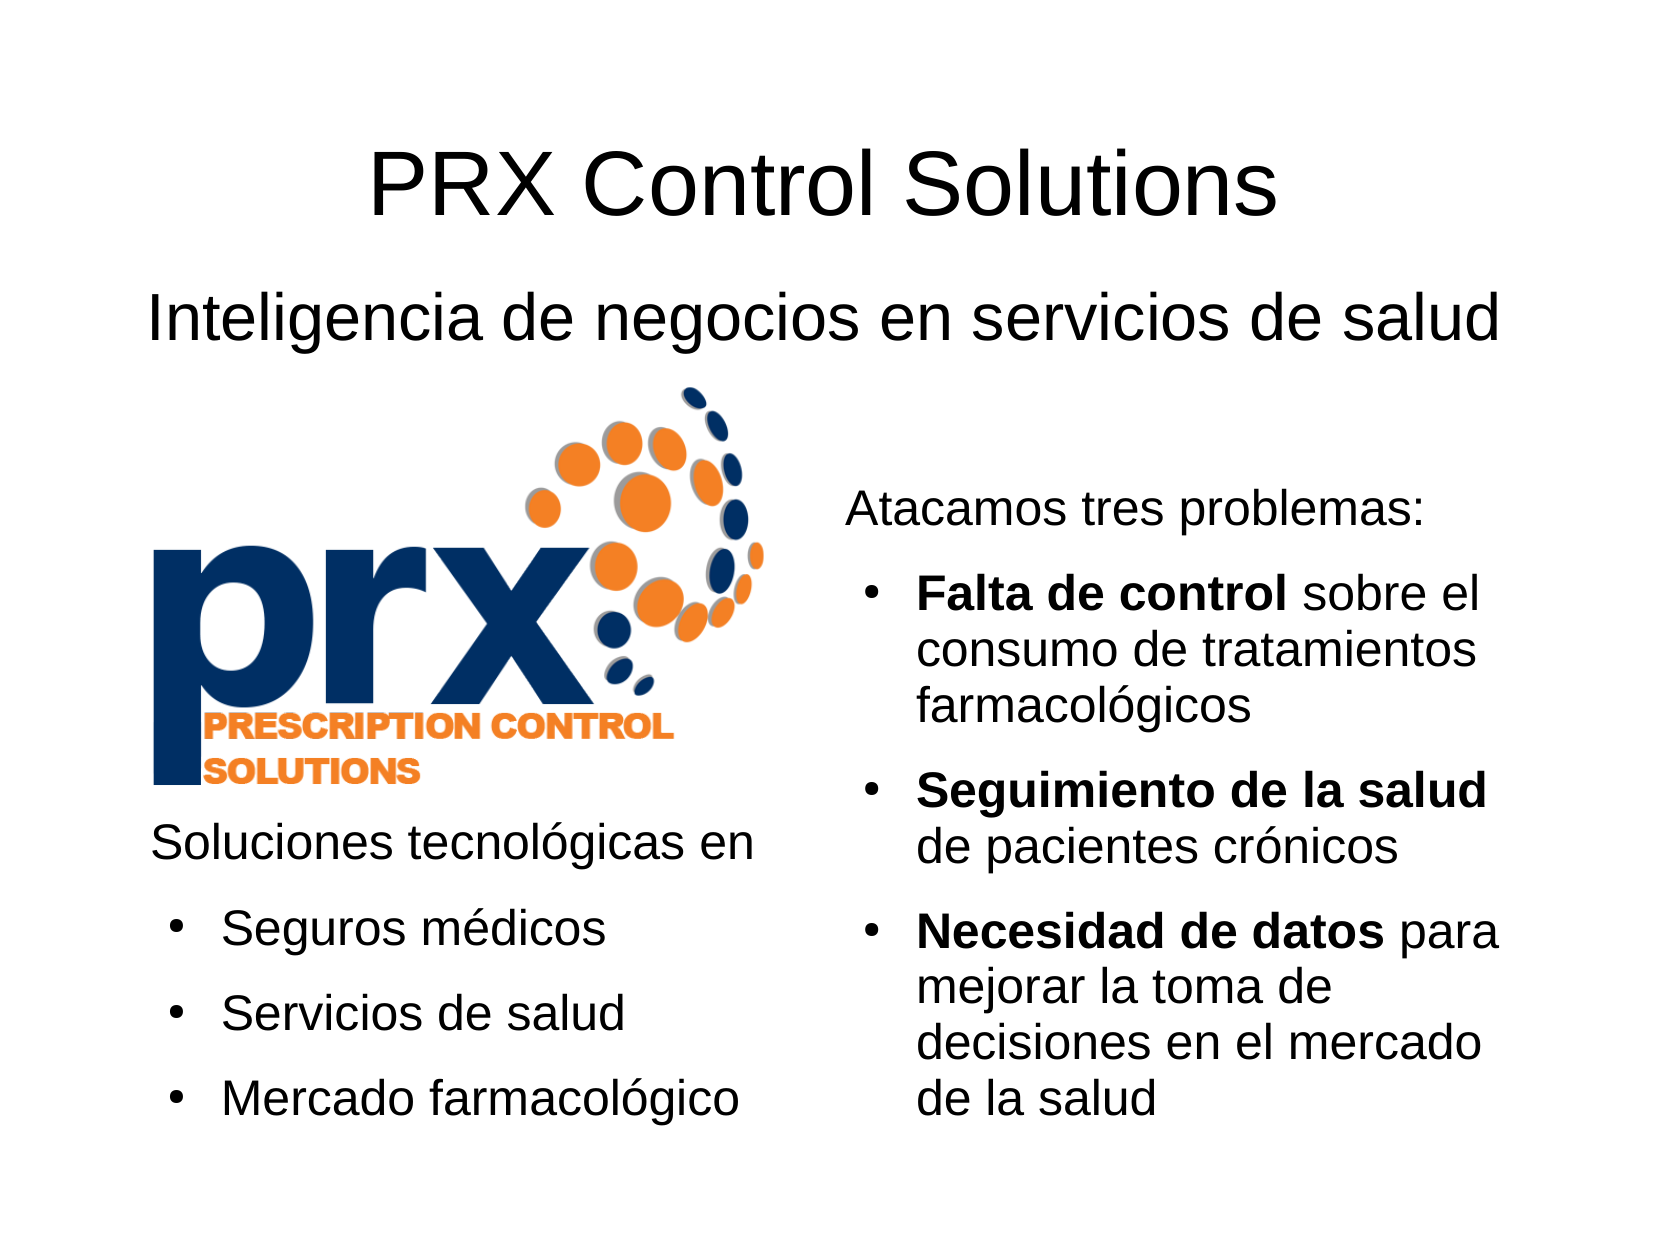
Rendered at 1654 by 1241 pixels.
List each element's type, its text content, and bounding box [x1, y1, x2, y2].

picture [138, 383, 768, 803]
list Atacamos tres problemas: Falta de control sobre el consumo de tratamientos farmacológicos Seguimiento de la salud de pacientes crónicos Necesidad de datos para mejorar la toma de decisiones en el mercado de la salud [845, 480, 1501, 1141]
list Soluciones tecnológicas en Seguros médicos Servicios de salud Mercado farmacológico [150, 814, 811, 1130]
title PRX Control Solutions Inteligencia de negocios en servicios de salud [80, 161, 1569, 369]
